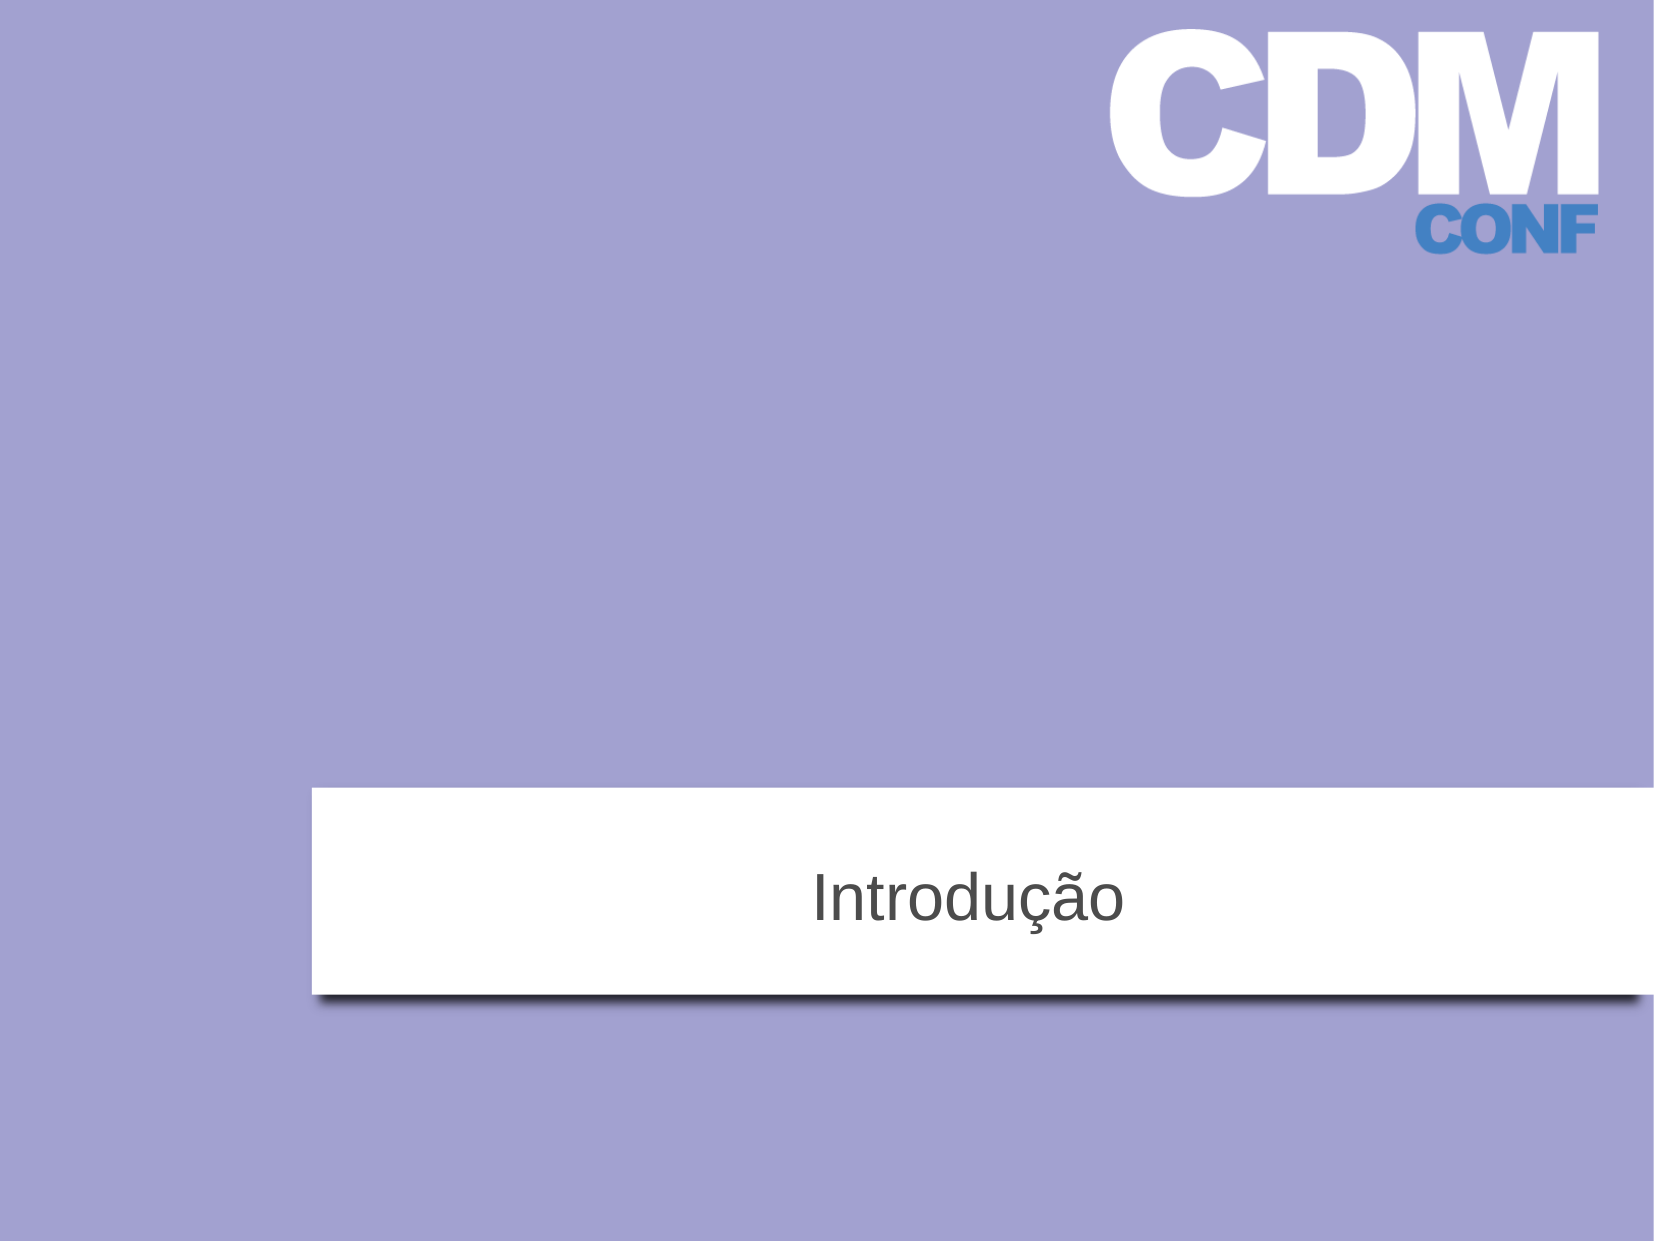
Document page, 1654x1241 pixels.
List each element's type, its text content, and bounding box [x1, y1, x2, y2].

picture [0, 0, 1654, 1241]
subtitle Introdução [307, 785, 1630, 1010]
